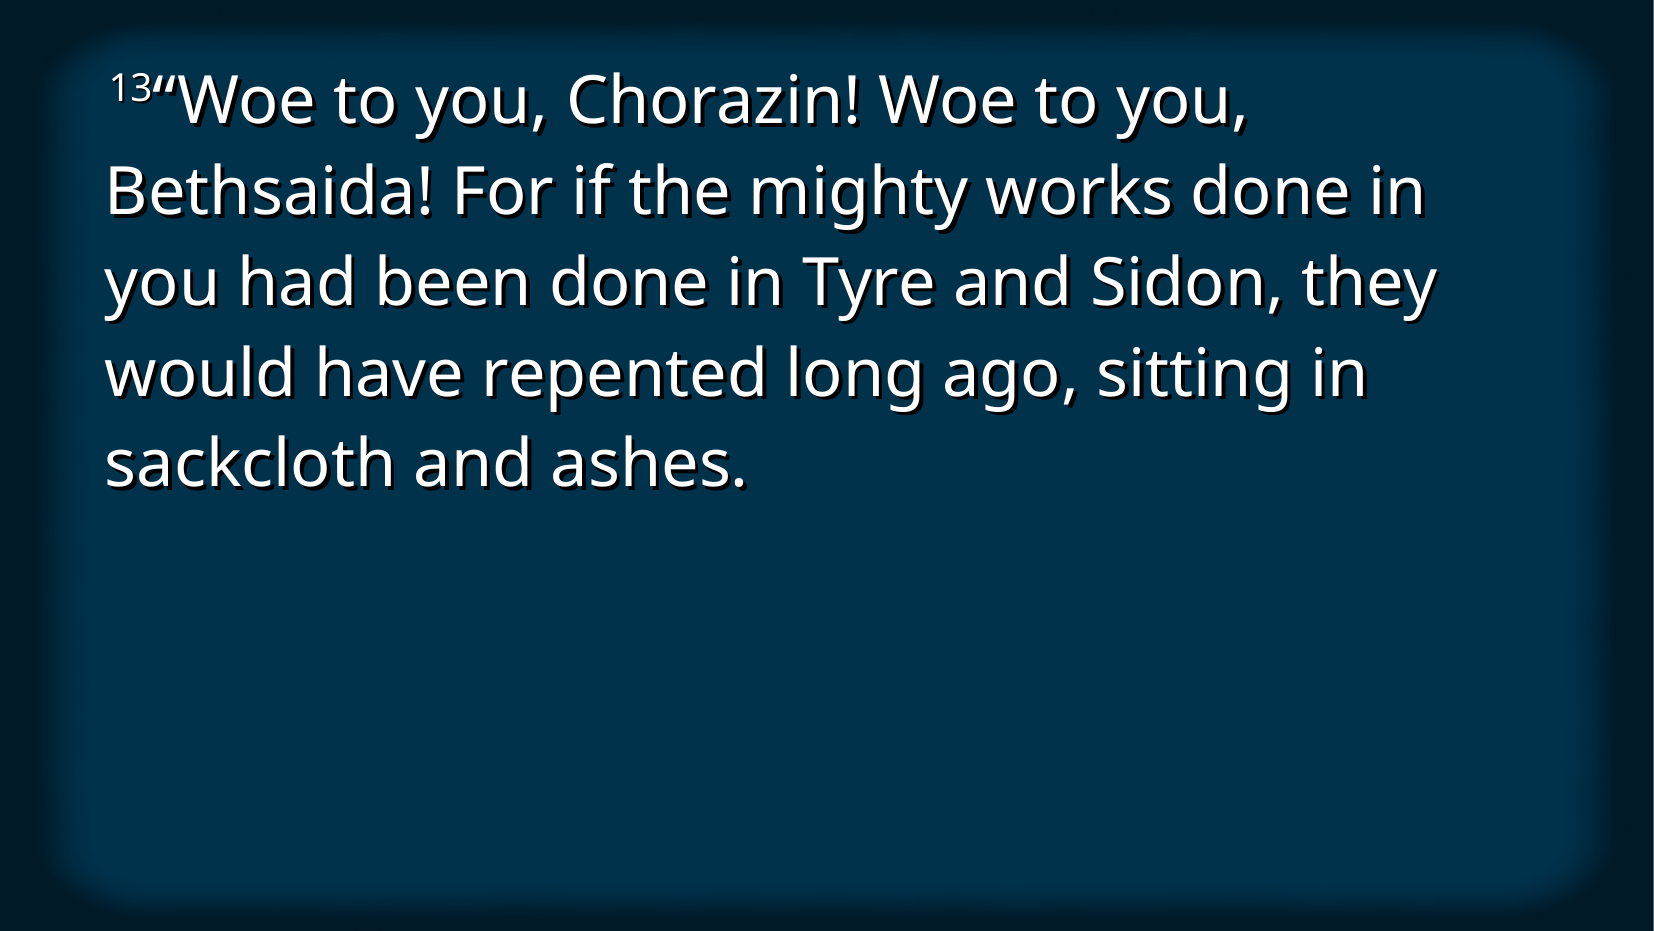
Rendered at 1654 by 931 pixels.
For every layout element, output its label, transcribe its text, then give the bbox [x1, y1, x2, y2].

picture [0, 0, 1654, 931]
text_box 13“Woe to you, Chorazin! Woe to you, Bethsaida! For if the mighty works done in you had been done in Tyre and Sidon, they would have repented long ago, sitting in sackcloth and ashes. [90, 45, 1561, 526]
